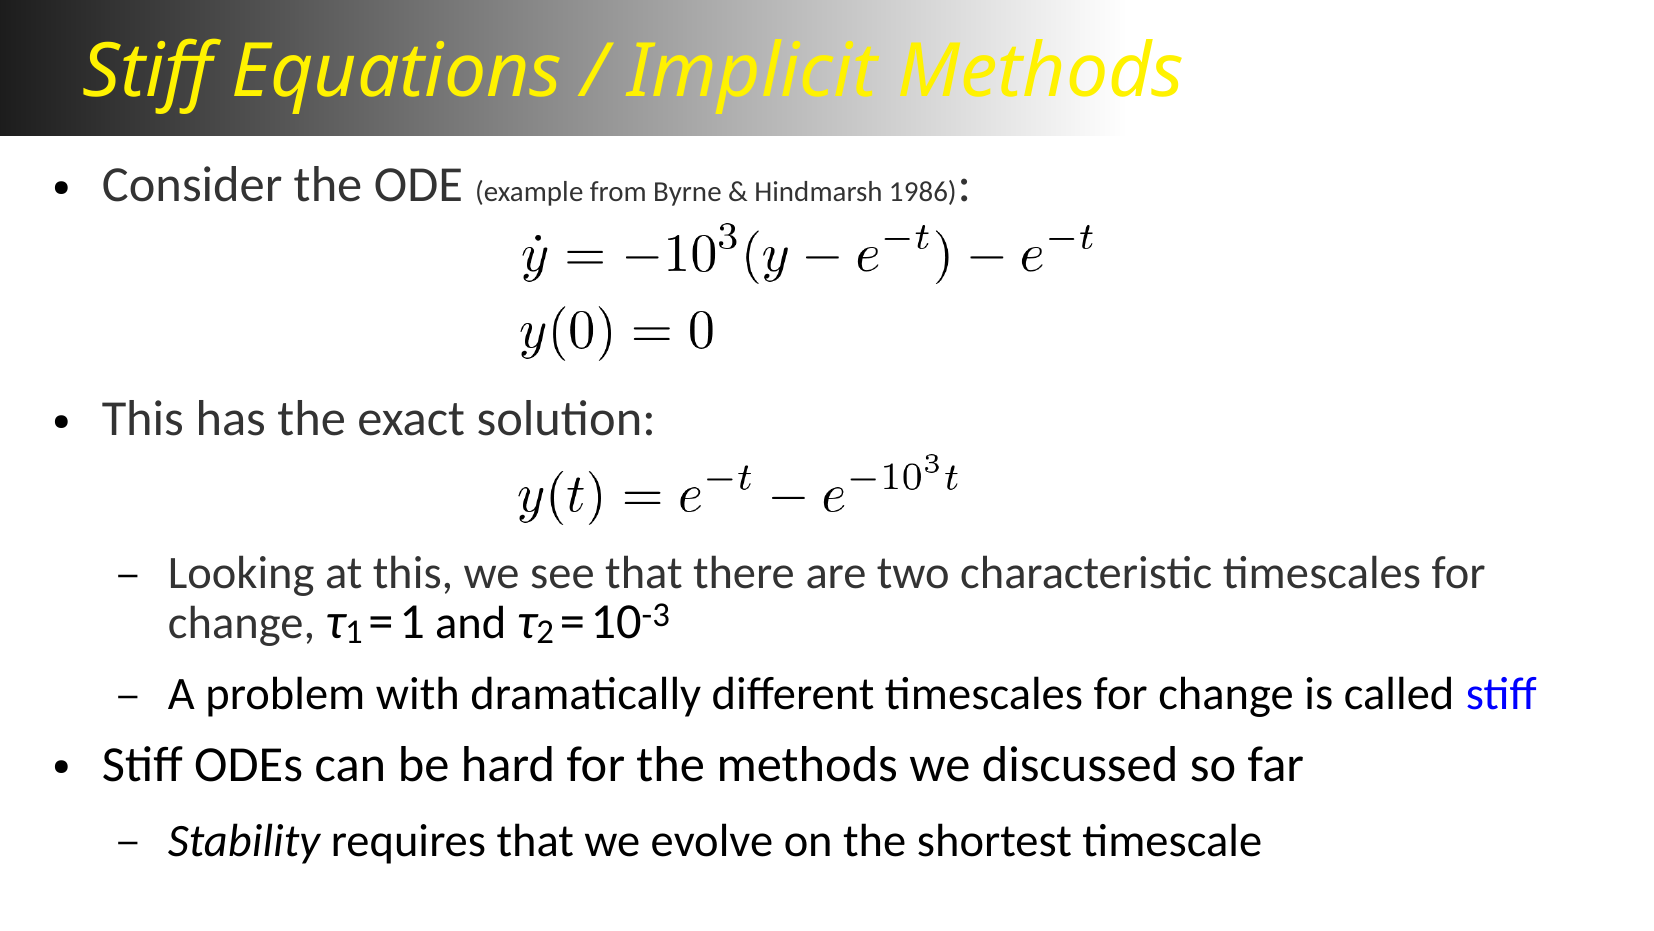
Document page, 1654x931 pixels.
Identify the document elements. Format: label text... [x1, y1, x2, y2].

title Stiff Equations / Implicit Methods [82, 23, 1571, 111]
picture [522, 223, 1093, 284]
picture [520, 306, 713, 361]
list Consider the ODE (example from Byrne & Hindmarsh 1986): This has the exact solution: Looking at this, we see that there are two characteristic timescales for change, τ1 = 1 and τ2 = 10-3 A problem with dramatically different timescales for change is called stiff Stiff ODEs can be hard for the methods we discussed so far Stability requires that we evolve on the shortest timescale [30, 157, 1621, 878]
picture [518, 454, 958, 525]
